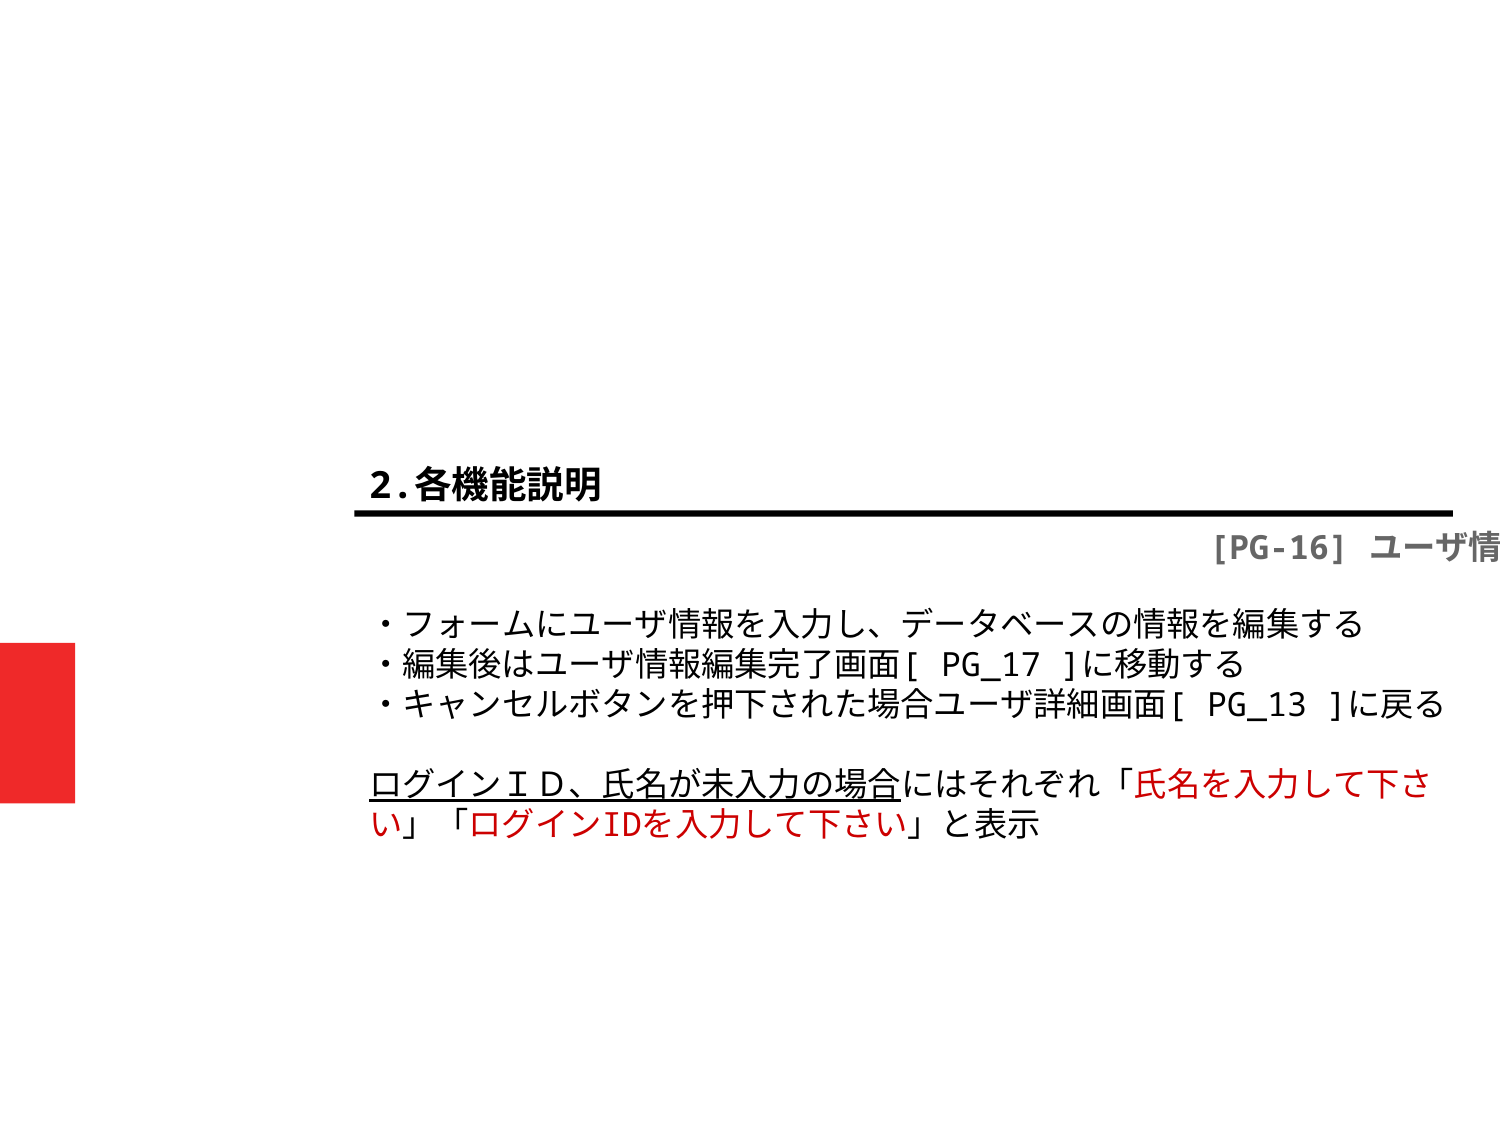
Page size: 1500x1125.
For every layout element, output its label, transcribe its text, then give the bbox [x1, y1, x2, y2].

text_box 2.各機能説明 [PG-16] ユーザ情報編集 [354, 453, 1476, 596]
text_box ・フォームにユーザ情報を入力し、データベースの情報を編集する ・編集後はユーザ情報編集完了画面[ PG_17 ]に移動する ・キャンセルボタンを押下された場合ユーザ詳細画面[ PG_13 ]に戻る ログインＩＤ、氏名が未入力の場合にはそれぞれ「氏名を入力して下さい」「ログインIDを入力して下さい」と表示 [354, 596, 1500, 891]
